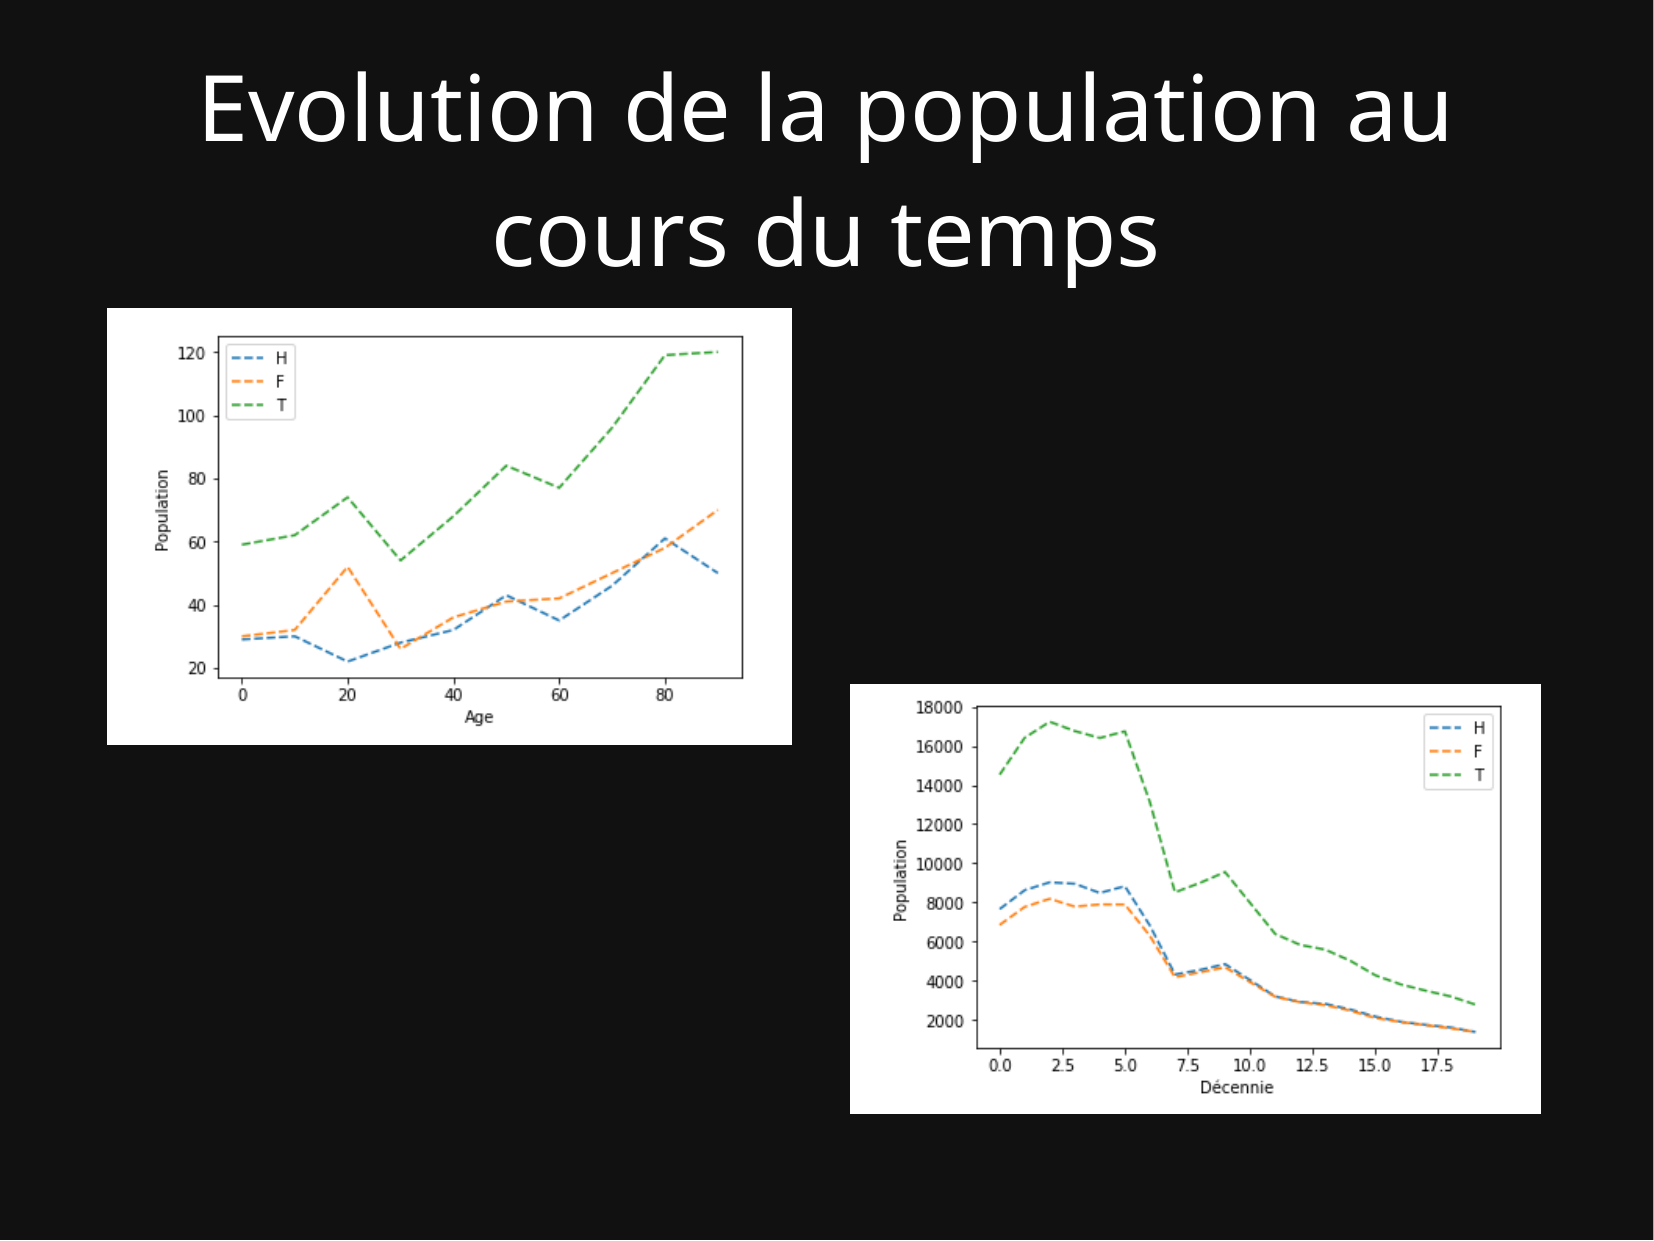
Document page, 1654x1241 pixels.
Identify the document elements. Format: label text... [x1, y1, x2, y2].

picture [107, 308, 792, 745]
title Evolution de la population au cours du temps [82, 64, 1571, 272]
picture [850, 684, 1541, 1114]
